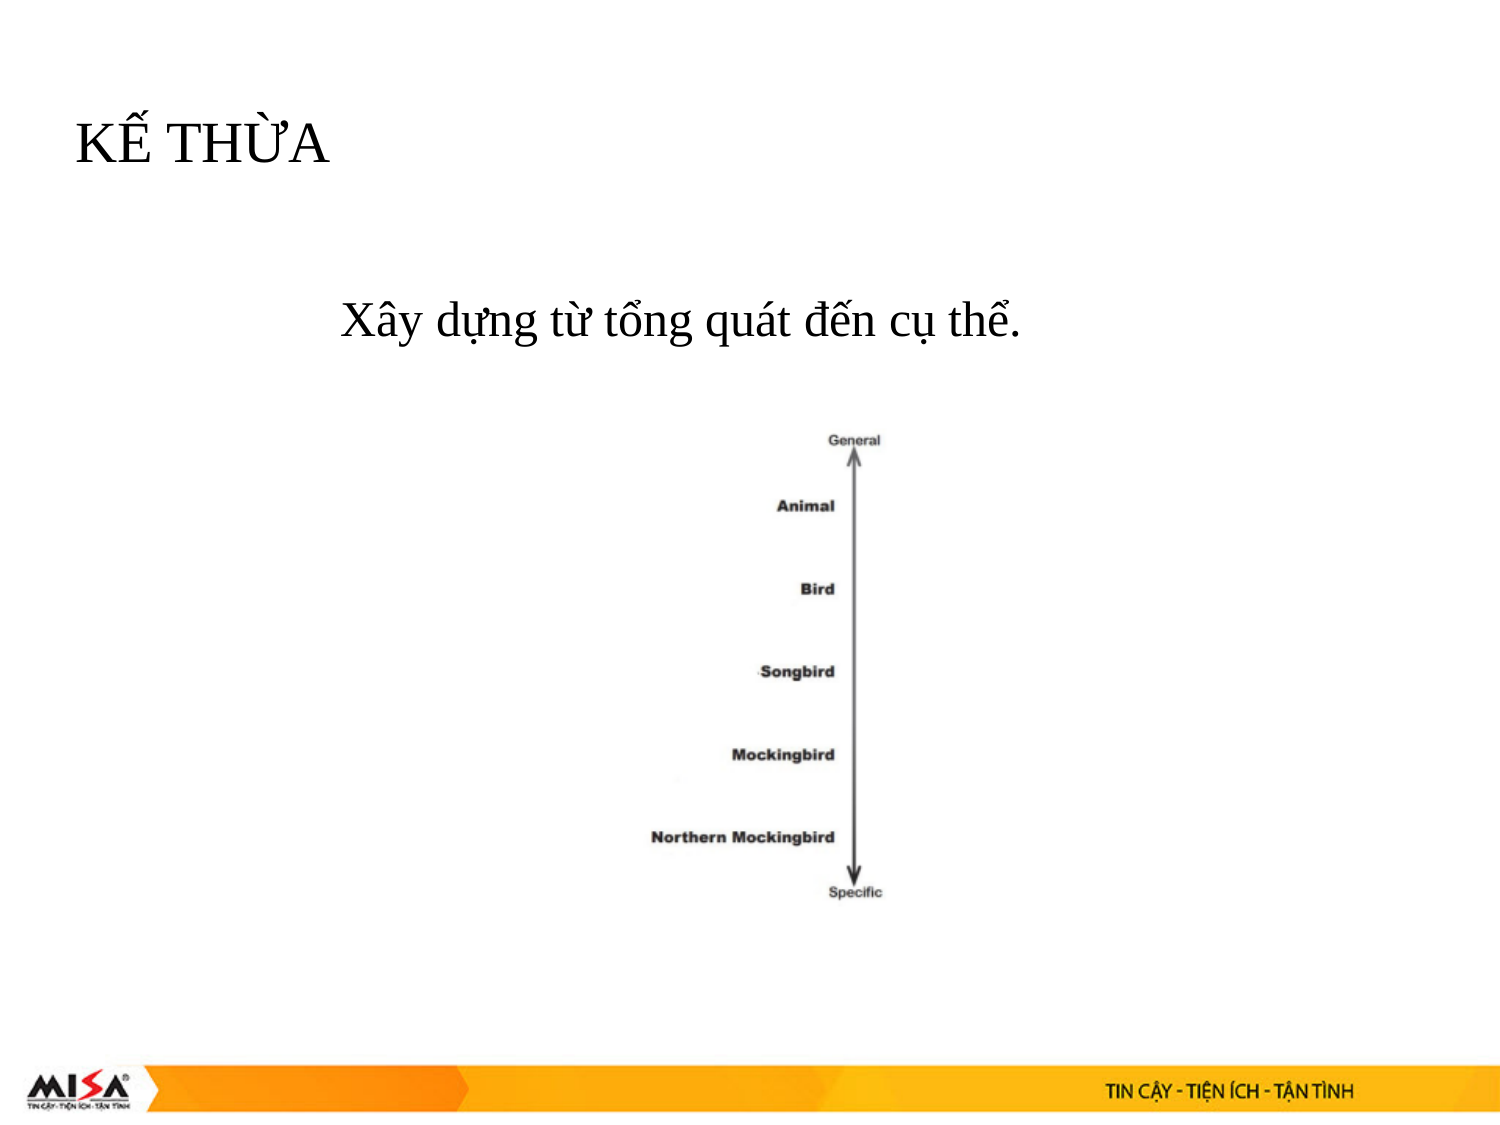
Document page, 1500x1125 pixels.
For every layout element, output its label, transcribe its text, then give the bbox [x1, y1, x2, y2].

list [74, 263, 1425, 1005]
title KẾ THỪA [74, 44, 1425, 232]
picture [0, 0, 1500, 1125]
text_box Xây dựng từ tổng quát đến cụ thể. [325, 285, 1051, 360]
